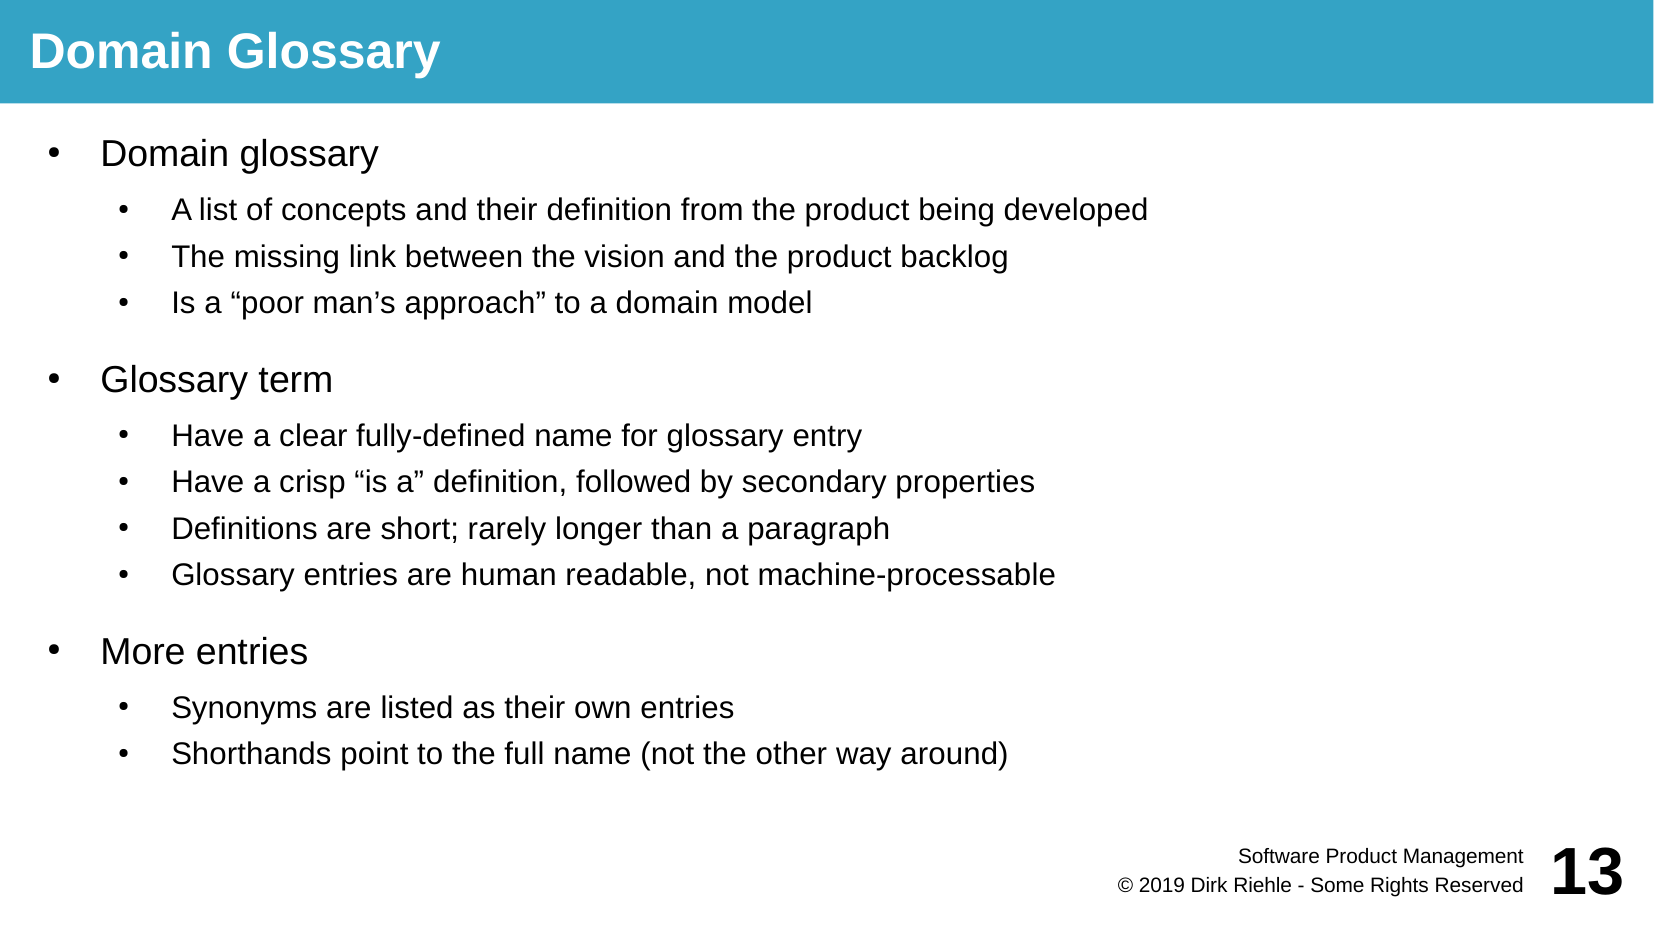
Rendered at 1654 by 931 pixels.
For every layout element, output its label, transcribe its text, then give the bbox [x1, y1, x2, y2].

list Domain glossary A list of concepts and their definition from the product being developed The missing link between the vision and the product backlog Is a “poor man’s approach” to a domain model Glossary term Have a clear fully-defined name for glossary entry Have a crisp “is a” definition, followed by secondary properties Definitions are short; rarely longer than a paragraph Glossary entries are human readable, not machine-processable More entries Synonyms are listed as their own entries Shorthands point to the full name (not the other way around) [29, 132, 1625, 813]
title Domain Glossary [0, 0, 1654, 104]
